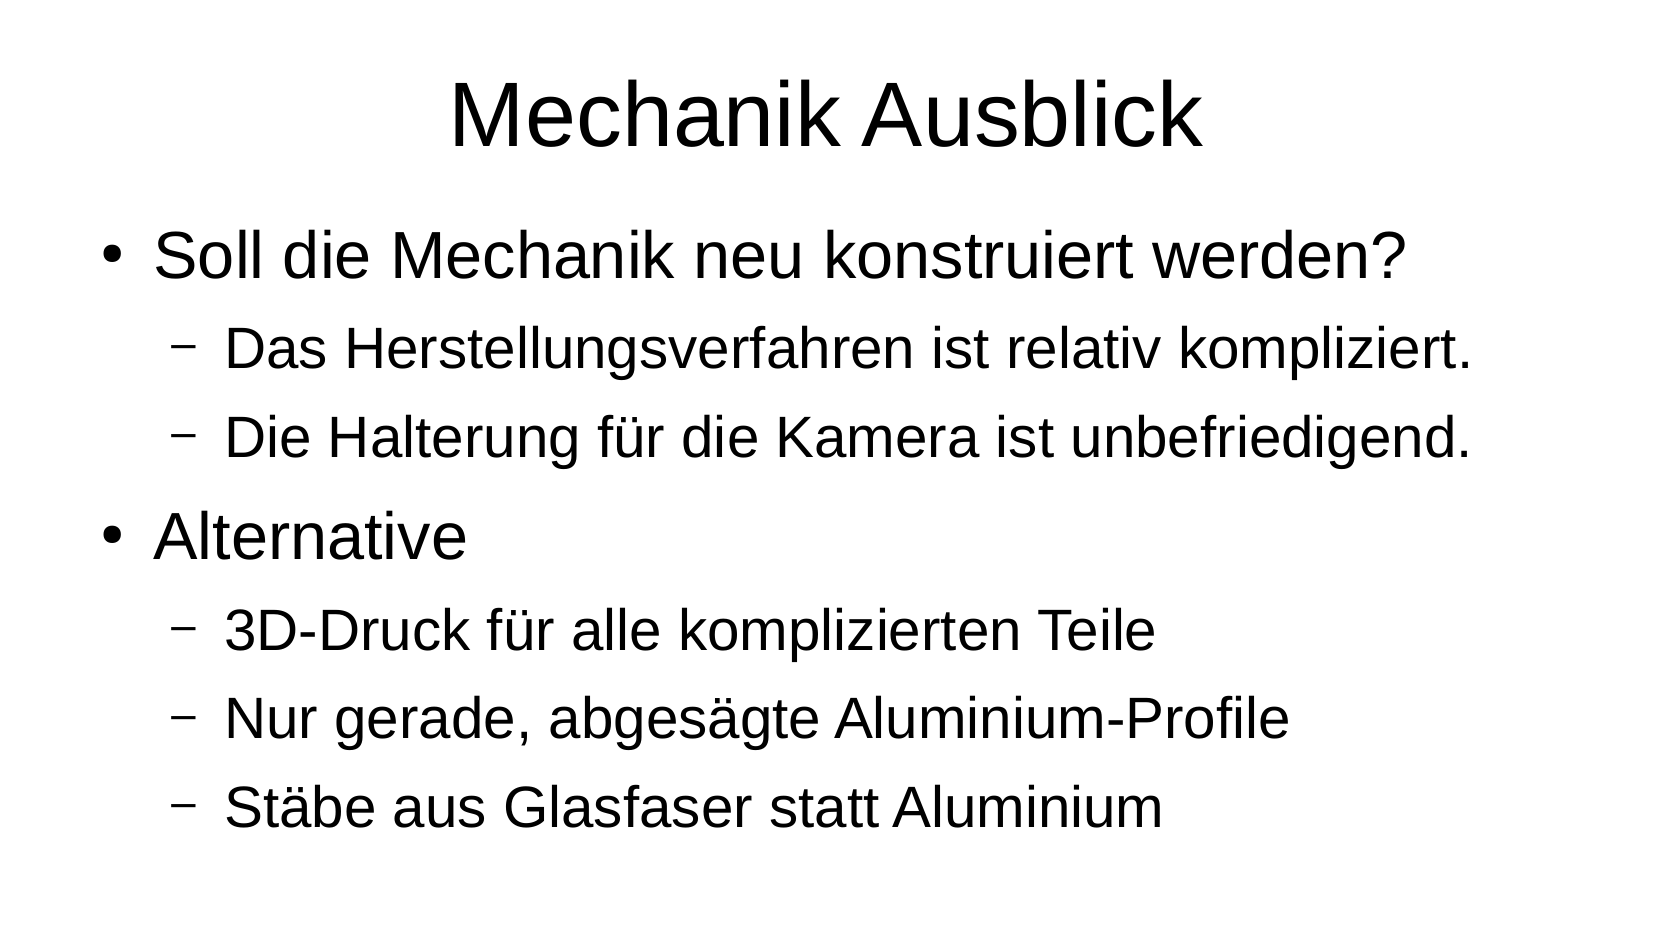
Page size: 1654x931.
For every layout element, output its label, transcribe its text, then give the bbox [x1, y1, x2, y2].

title Mechanik Ausblick [82, 37, 1571, 193]
list Soll die Mechanik neu konstruiert werden? Das Herstellungsverfahren ist relativ kompliziert. Die Halterung für die Kamera ist unbefriedigend. Alternative 3D-Druck für alle komplizierten Teile Nur gerade, abgesägte Aluminium-Profile Stäbe aus Glasfaser statt Aluminium [82, 217, 1571, 902]
